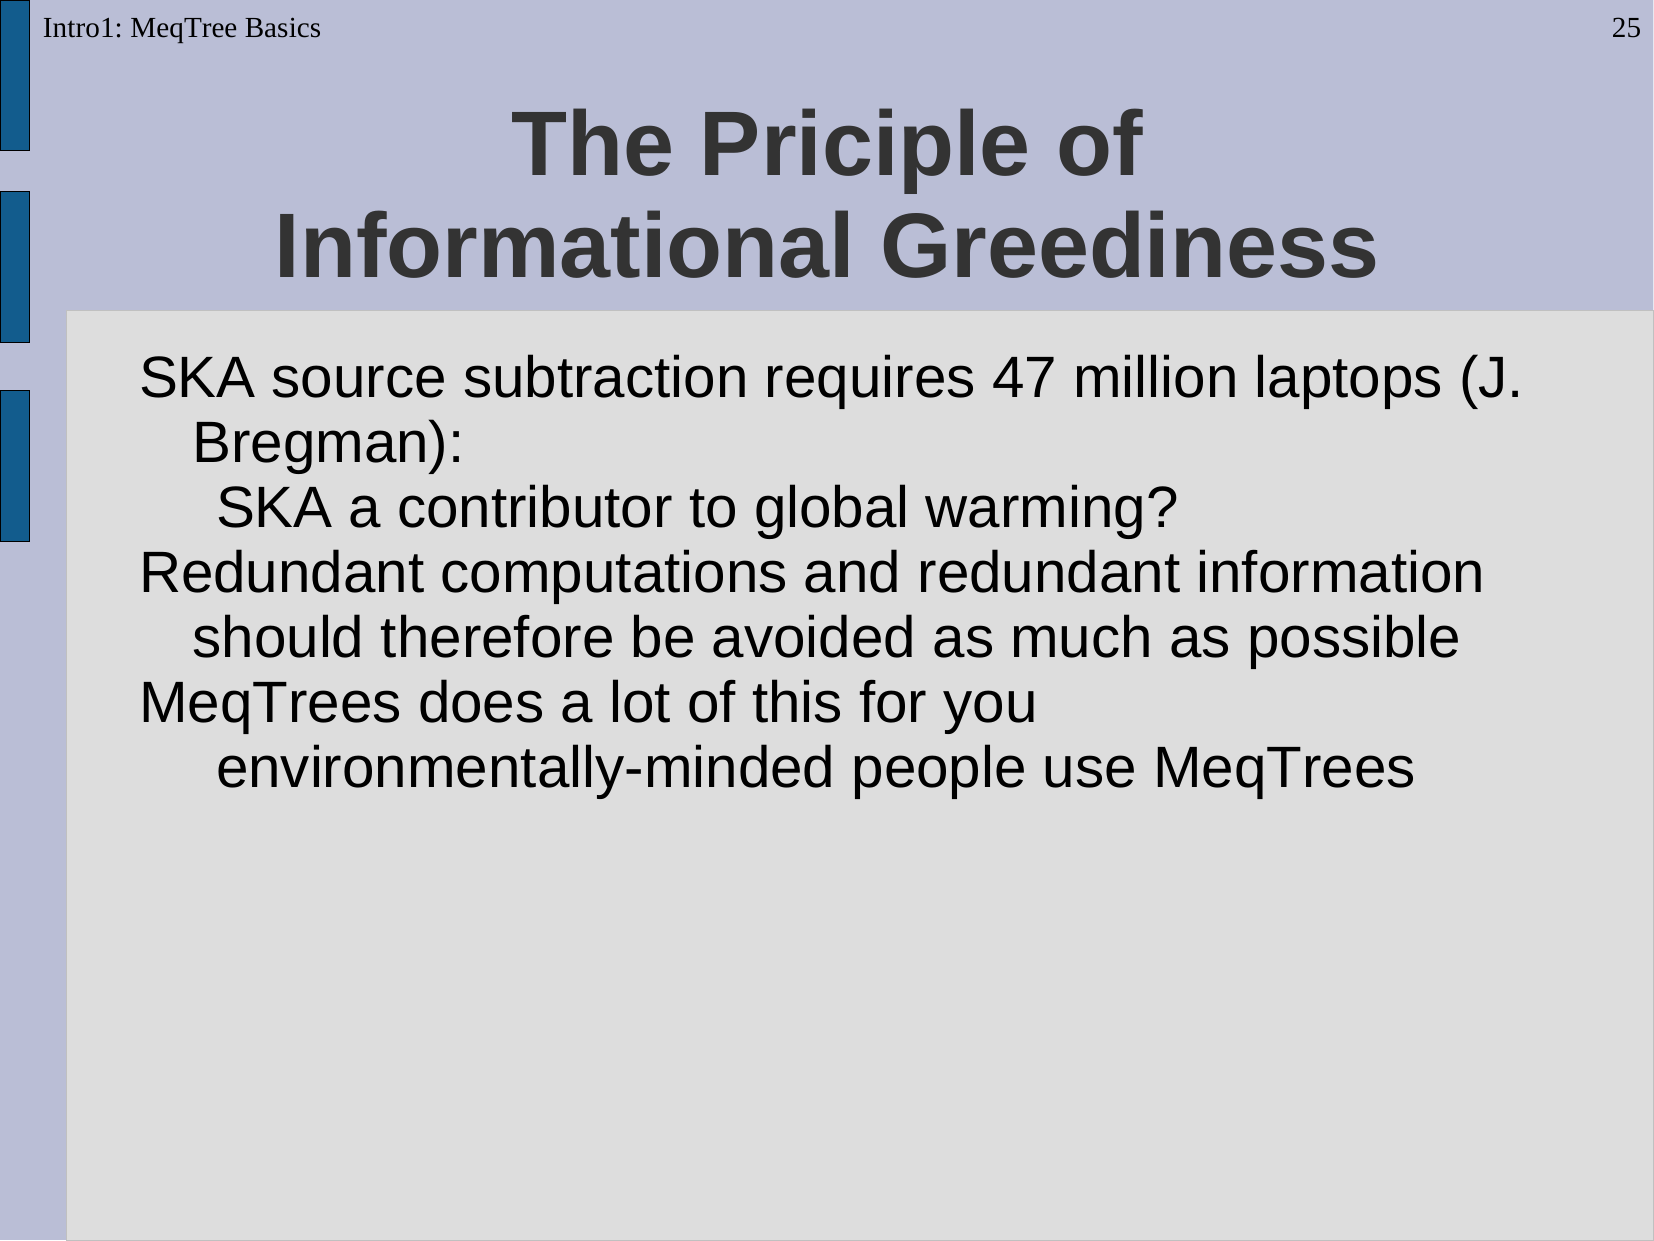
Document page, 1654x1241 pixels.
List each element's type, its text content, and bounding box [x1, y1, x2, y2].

list SKA source subtraction requires 47 million laptops (J. Bregman): SKA a contributor to global warming? Redundant computations and redundant information should therefore be avoided as much as possible MeqTrees does a lot of this for you environmentally-minded people use MeqTrees [121, 344, 1534, 1127]
title The Priciple of Informational Greediness [121, 87, 1534, 302]
